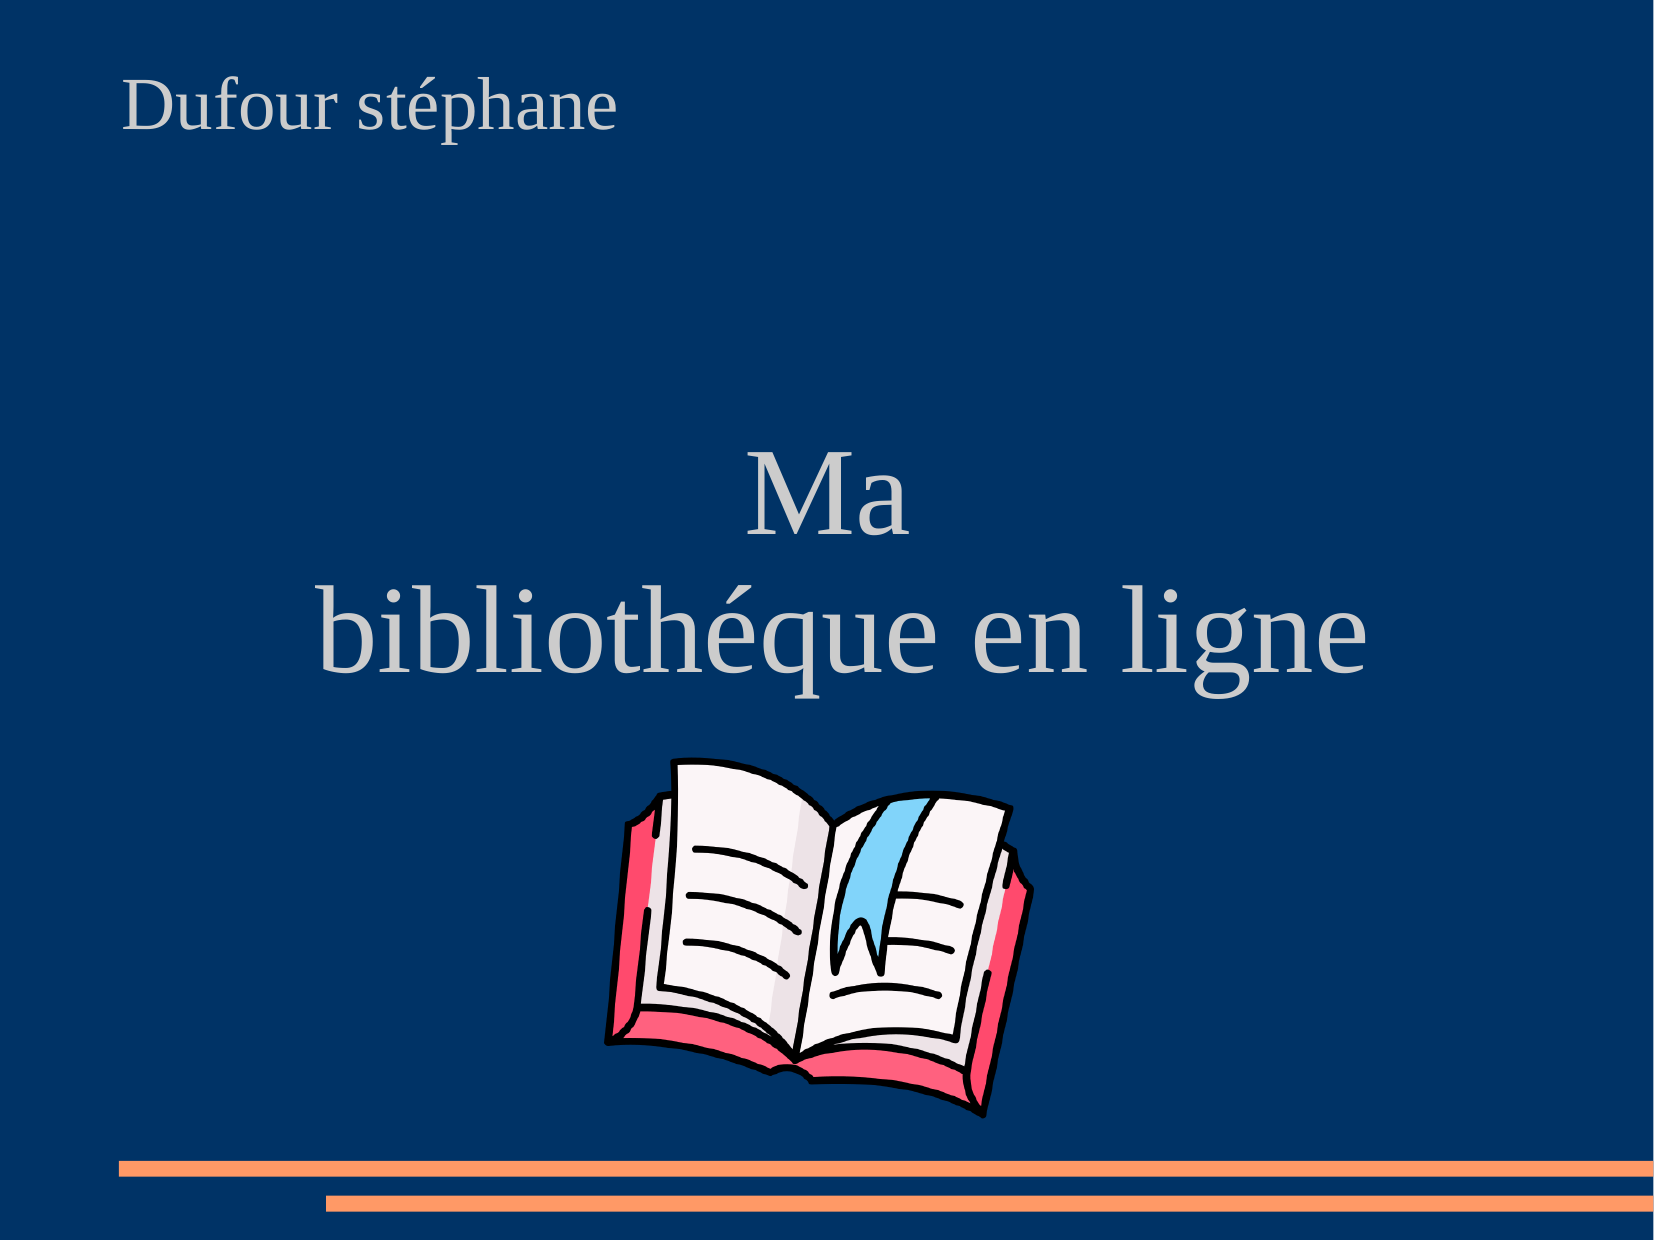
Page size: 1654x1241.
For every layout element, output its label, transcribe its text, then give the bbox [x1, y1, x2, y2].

picture [604, 723, 1034, 1152]
subtitle Dufour stéphane Ma bibliothéque en ligne [121, 46, 1534, 1132]
